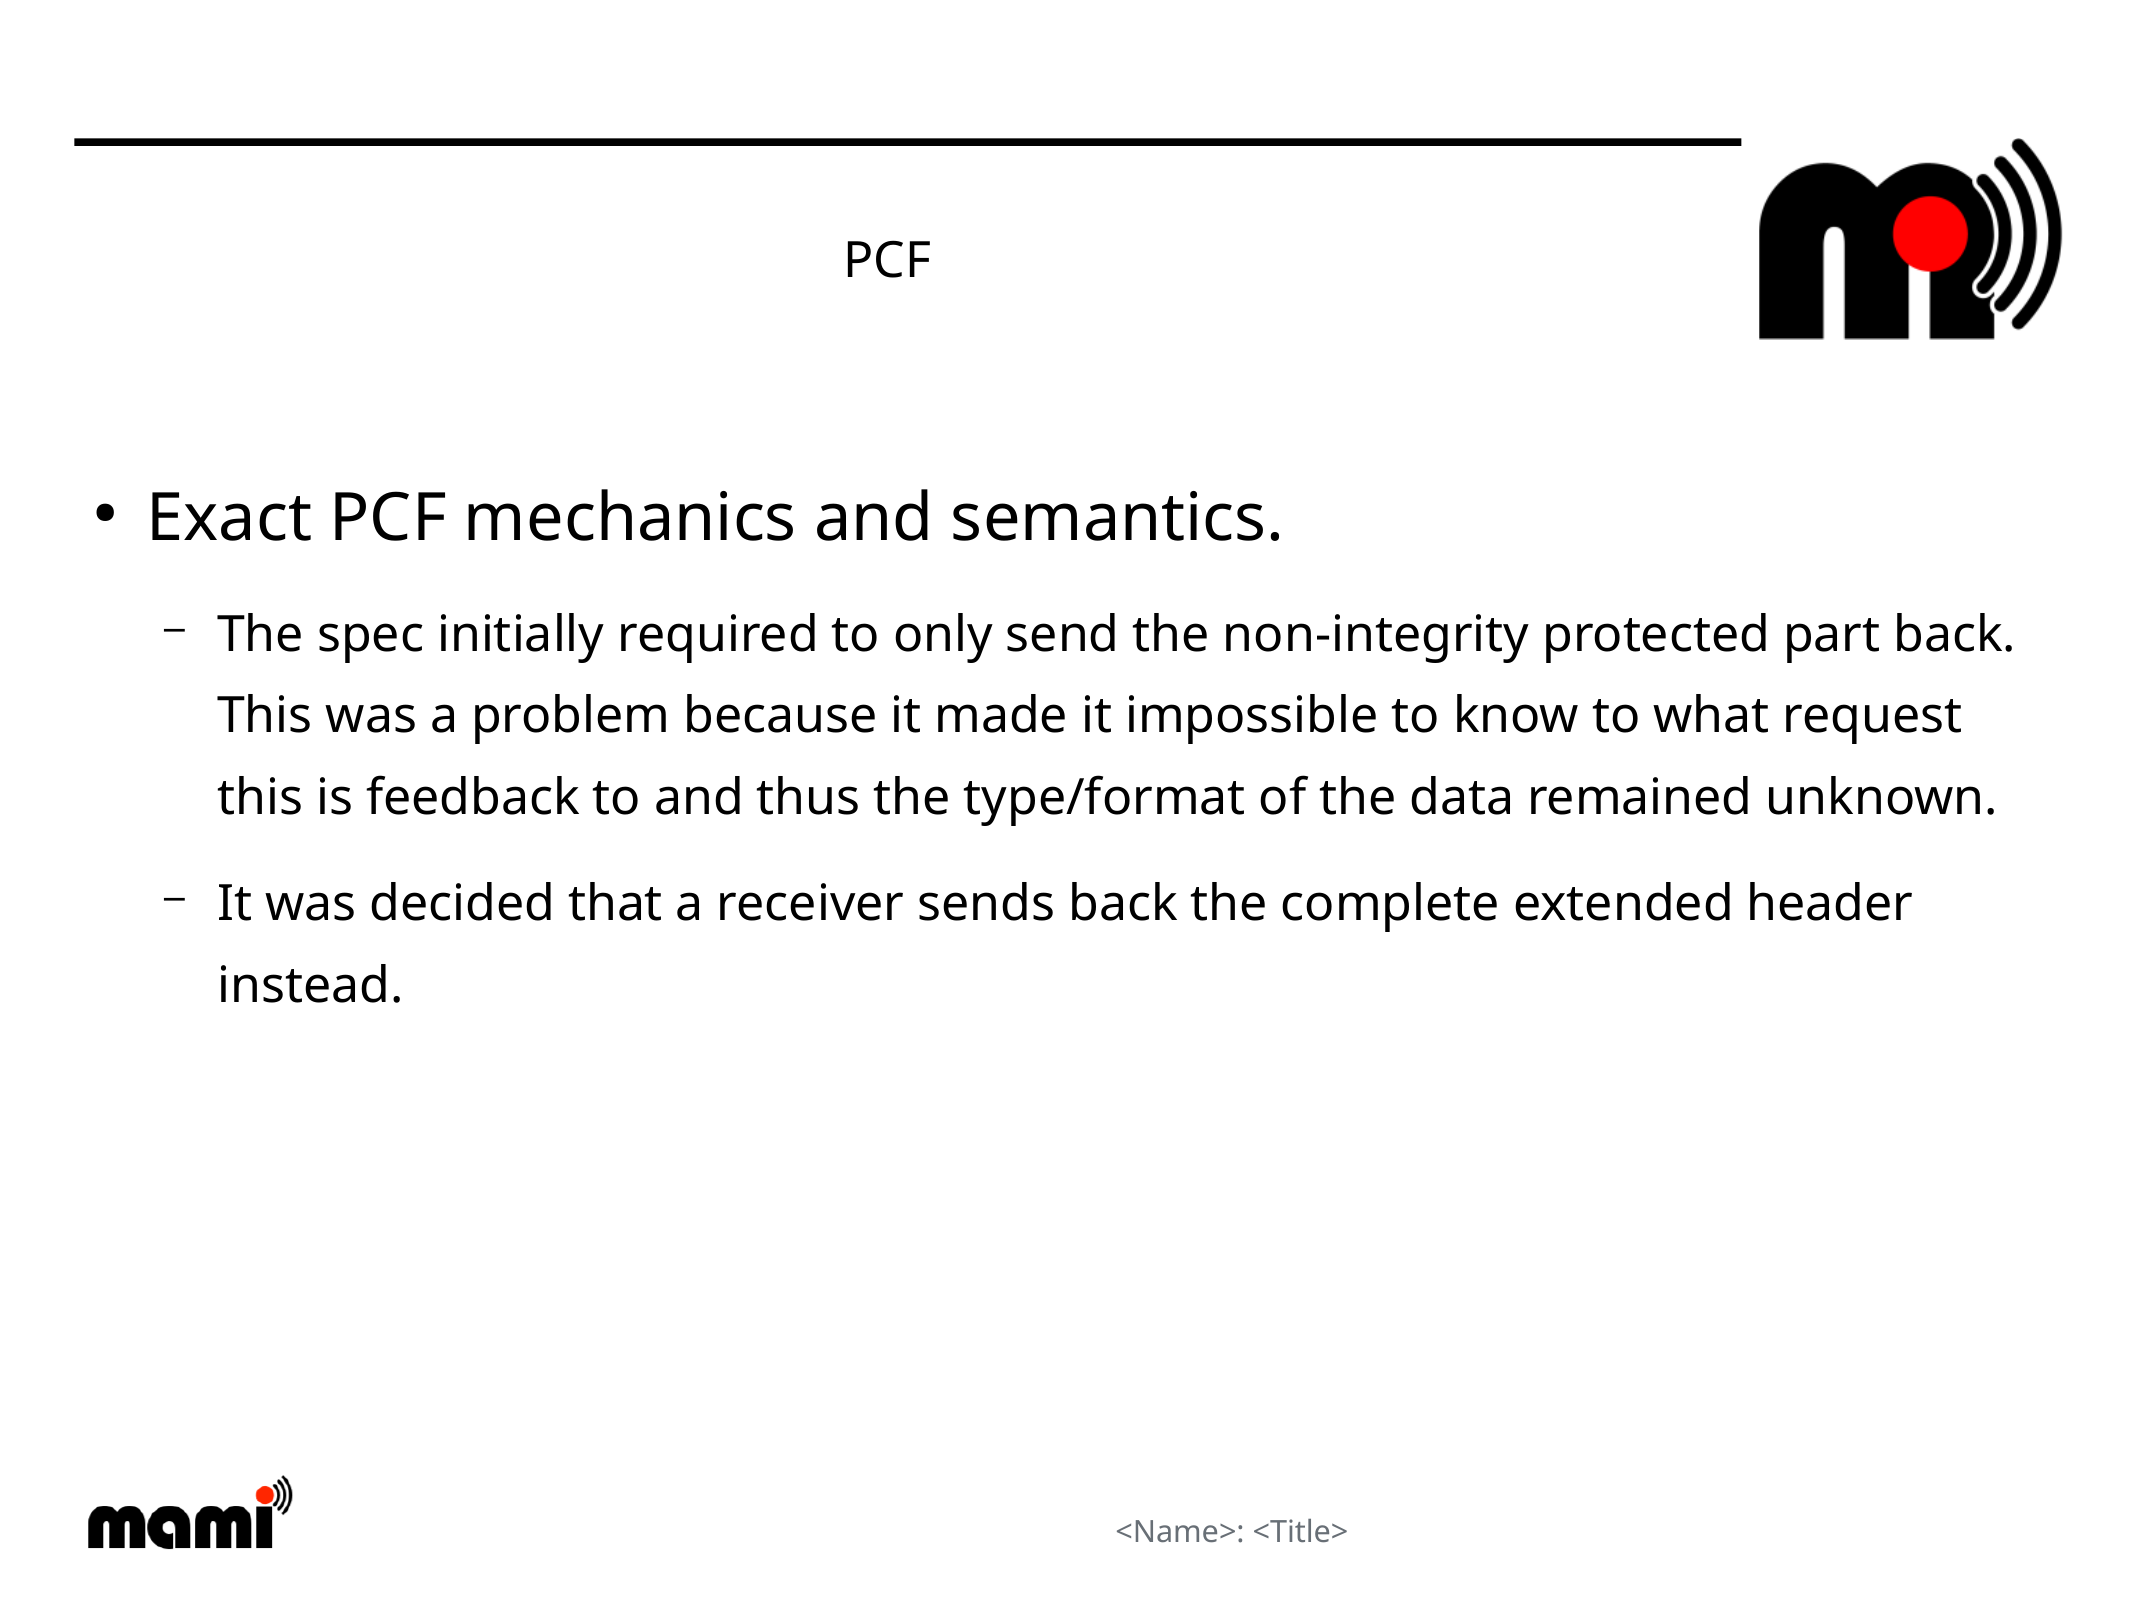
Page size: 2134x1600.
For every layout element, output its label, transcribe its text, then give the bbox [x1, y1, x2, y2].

picture [86, 1473, 294, 1552]
title PCF [75, 144, 1700, 372]
picture [1758, 138, 2065, 340]
list Exact PCF mechanics and semantics. The spec initially required to only send the non-integrity protected part back. This was a problem because it made it impossible to know to what request this is feedback to and thus the type/format of the data remained unknown. It was decided that a receiver sends back the complete extended header instead. [75, 451, 2053, 1462]
